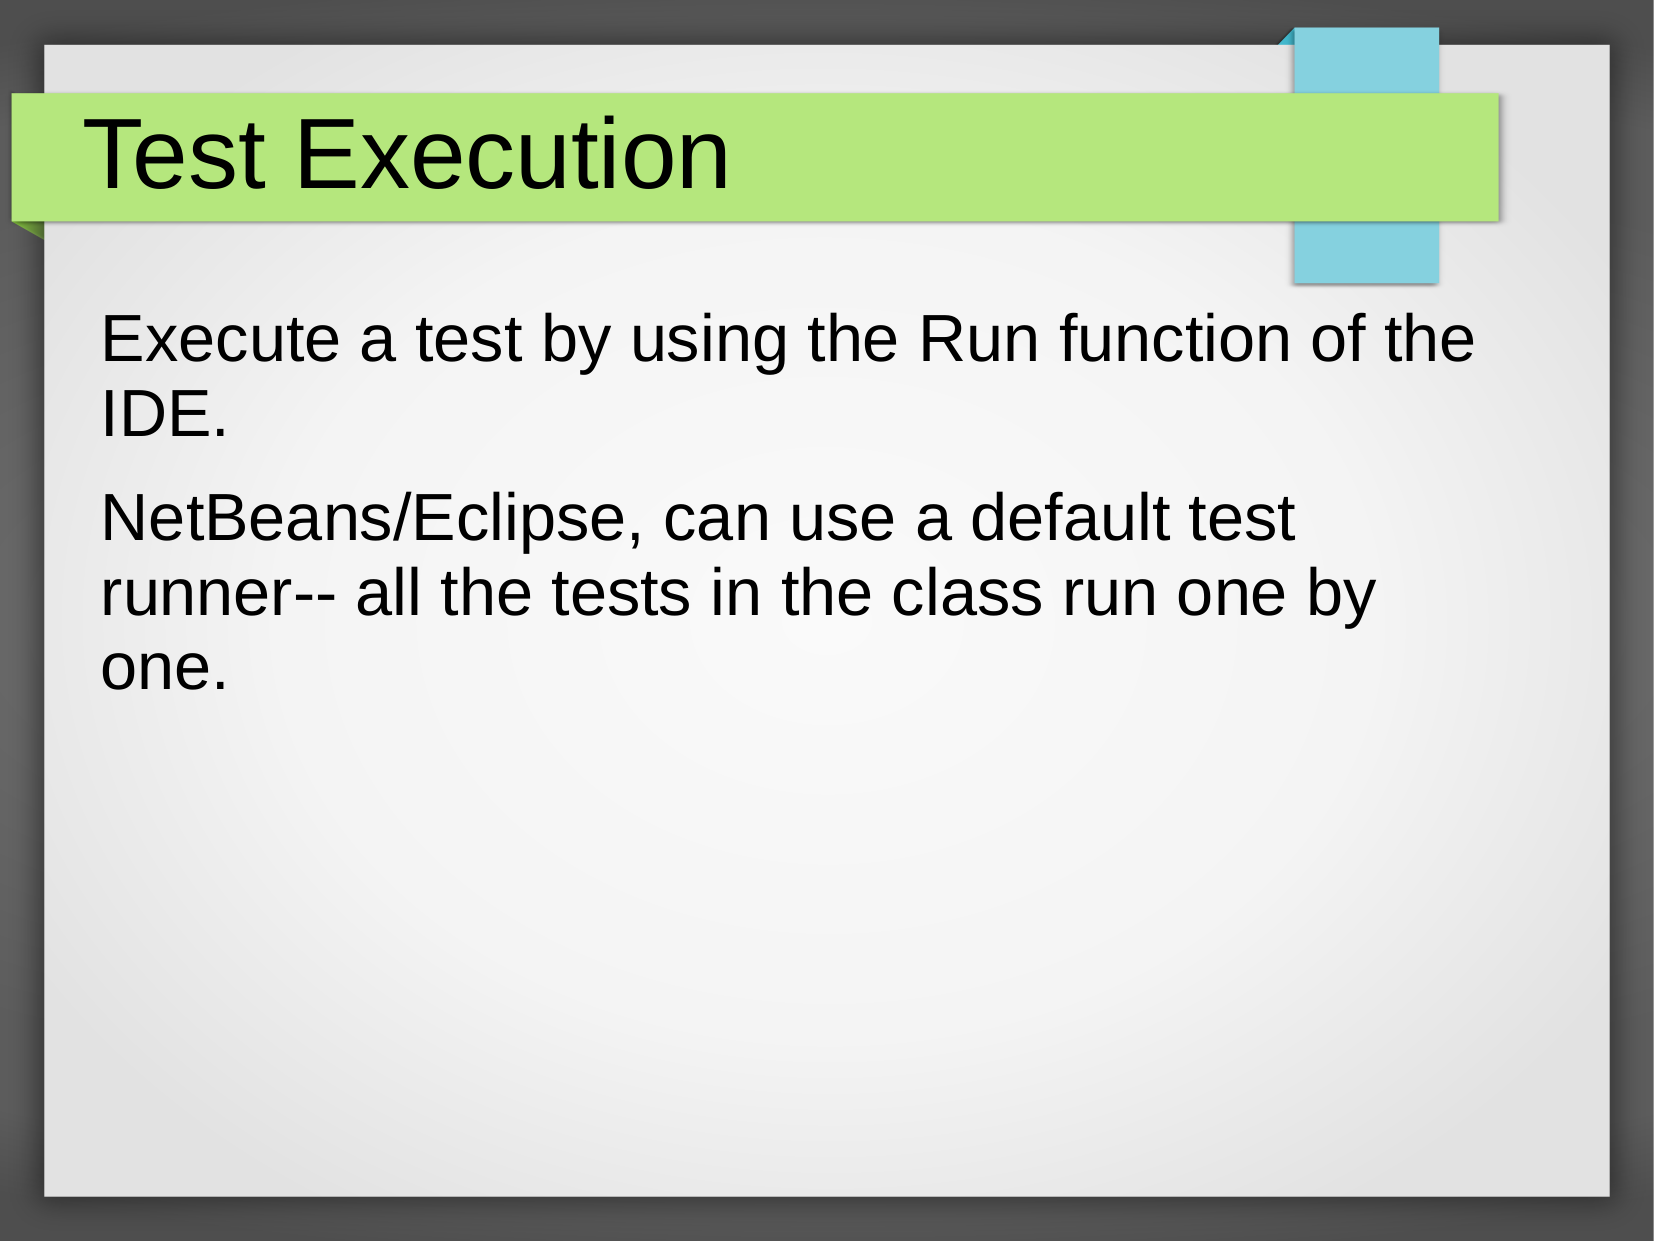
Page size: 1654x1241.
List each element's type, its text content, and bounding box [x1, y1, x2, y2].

title Test Execution [82, 94, 1264, 213]
list Execute a test by using the Run function of the IDE. NetBeans/Eclipse, can use a default test runner-- all the tests in the class run one by one. [30, 300, 1519, 1021]
picture [0, 0, 1654, 1241]
